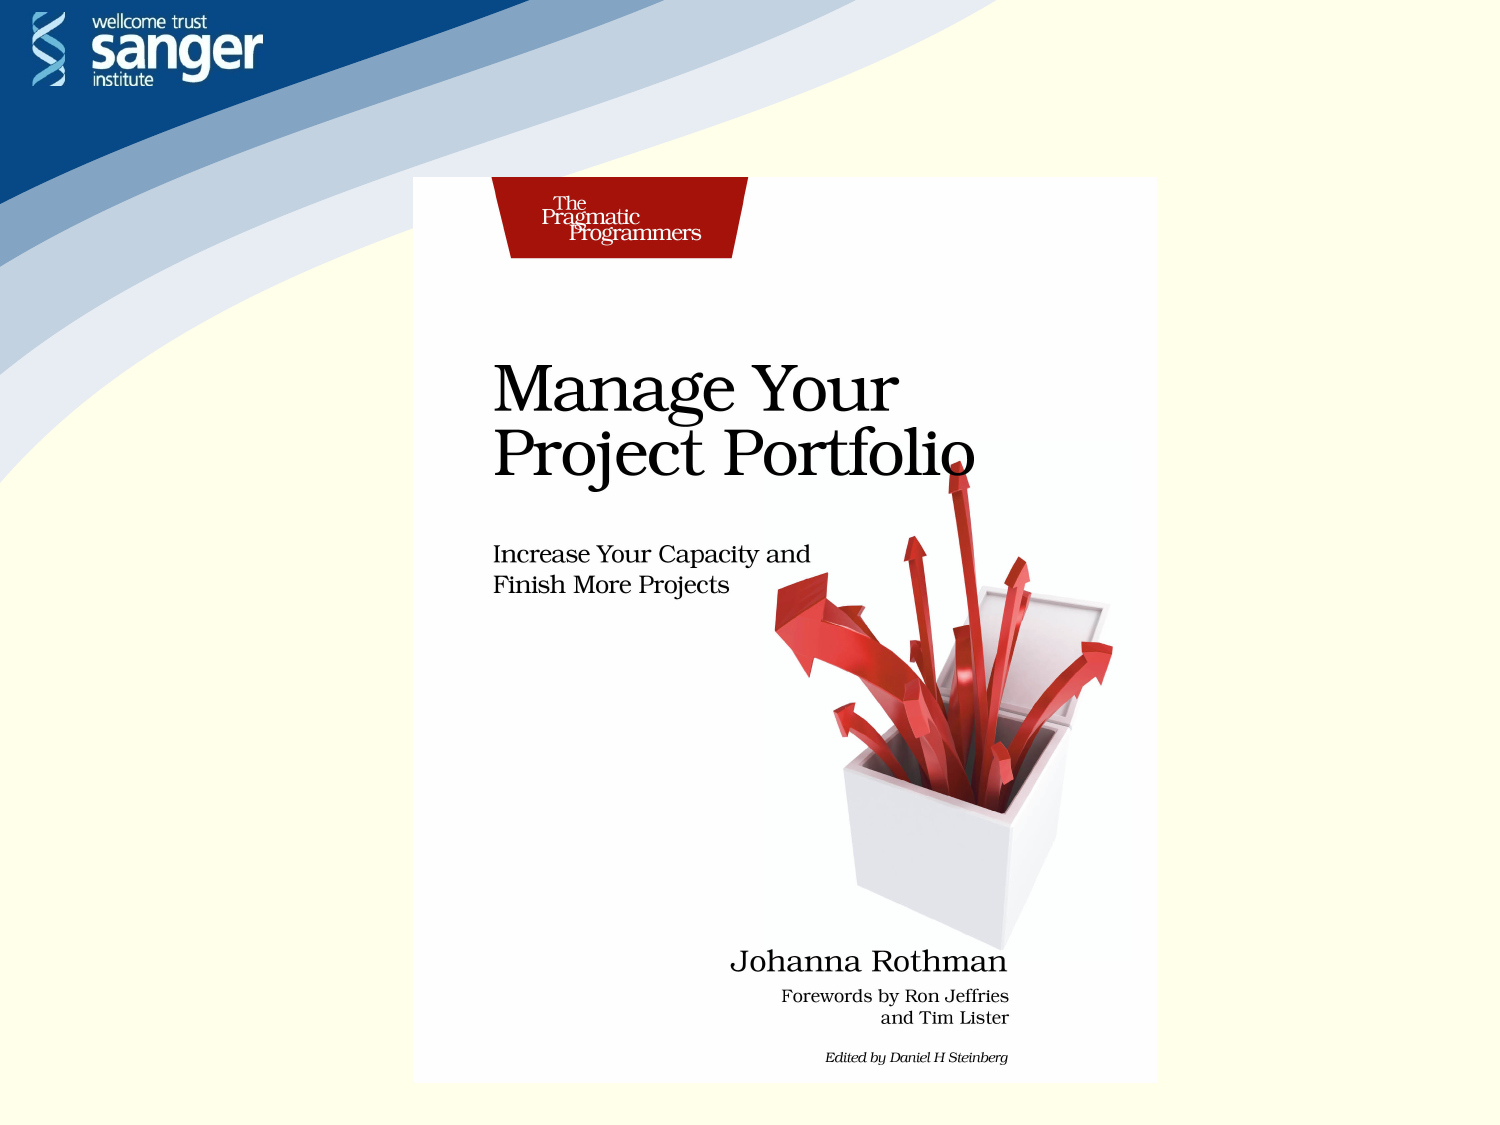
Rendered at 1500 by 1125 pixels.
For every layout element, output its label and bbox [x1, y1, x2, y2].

picture [413, 177, 1157, 1083]
picture [12, 12, 263, 86]
